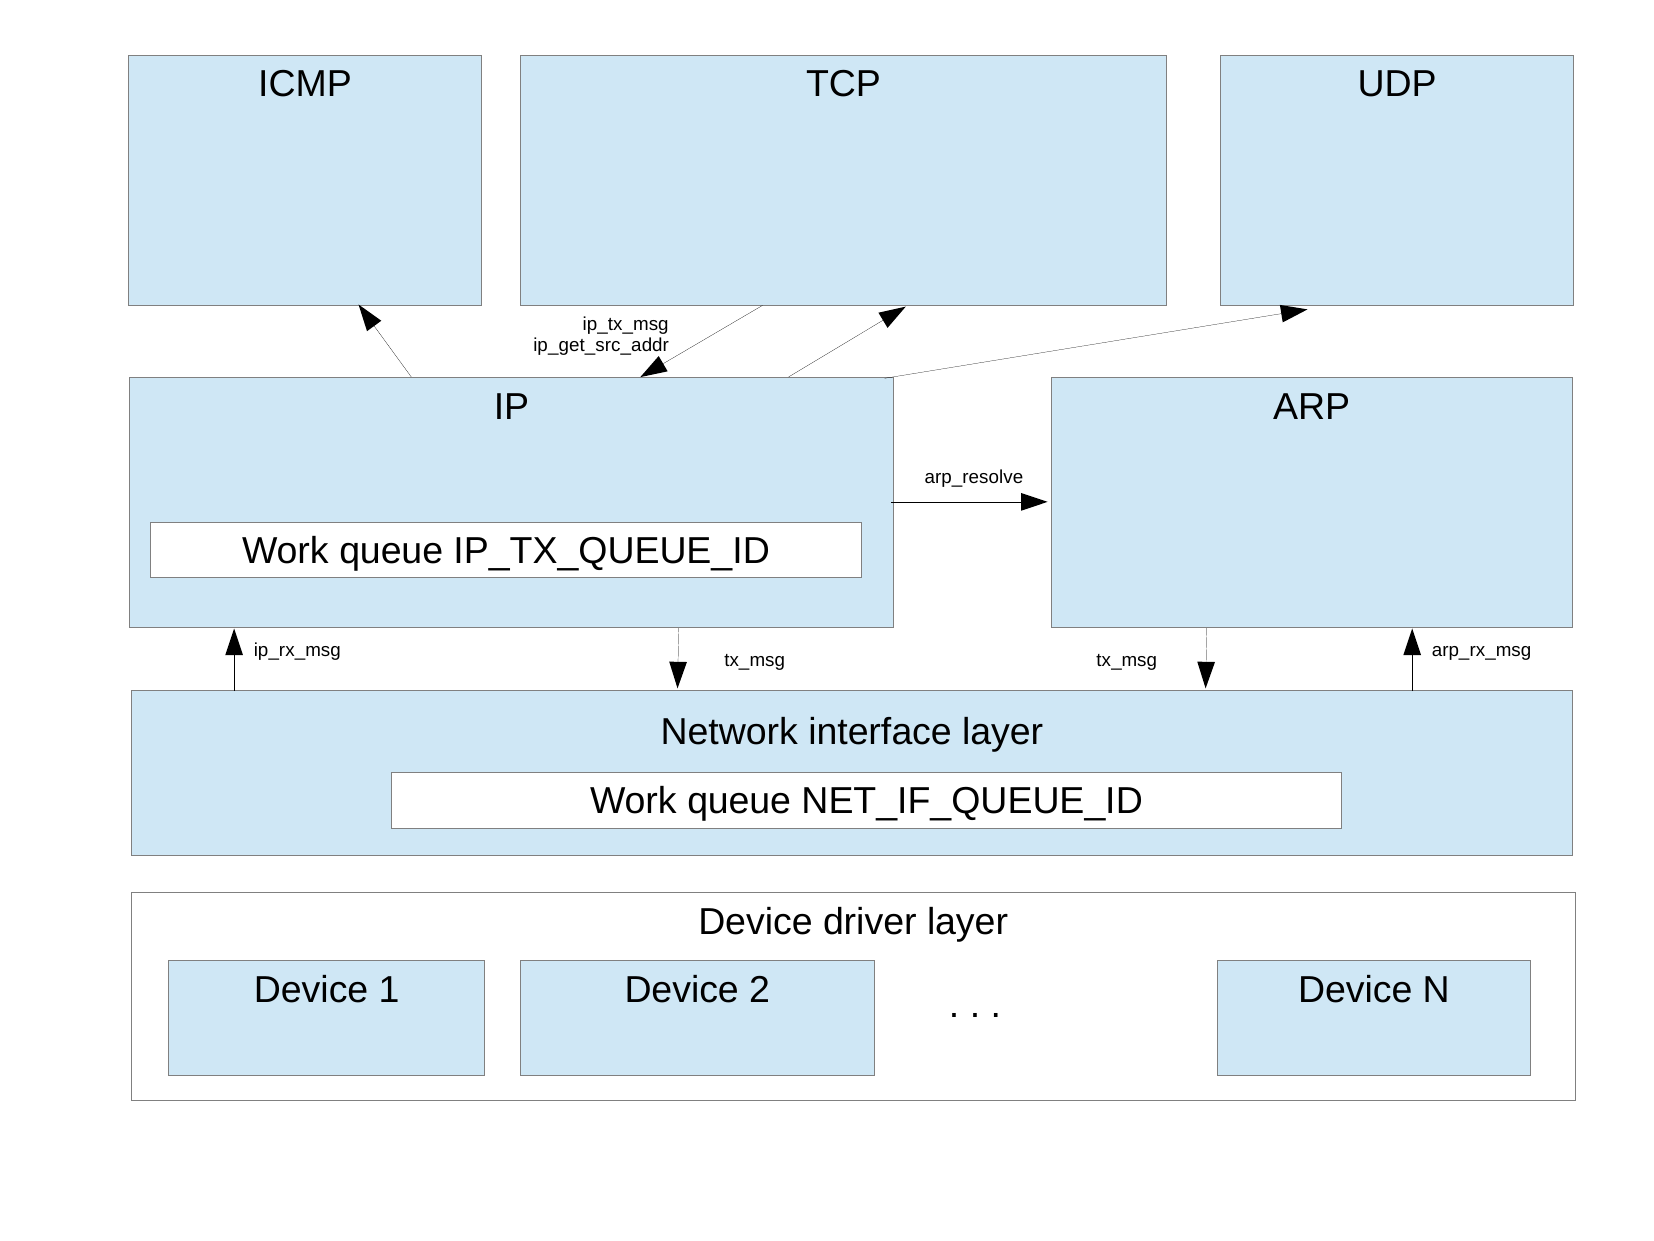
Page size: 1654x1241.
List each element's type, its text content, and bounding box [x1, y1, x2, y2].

text_box ARP [1051, 377, 1573, 628]
text_box UDP [1220, 55, 1574, 306]
text_box arp_rx_msg [1417, 631, 1606, 668]
text_box Work queue NET_IF_QUEUE_ID [391, 772, 1342, 829]
text_box ip_tx_msg ip_get_src_addr [495, 305, 684, 363]
text_box ICMP [128, 55, 482, 306]
text_box arp_resolve [909, 459, 1099, 496]
text_box ip_rx_msg [238, 631, 428, 668]
text_box Device driver layer [131, 892, 1576, 1101]
text_box tx_msg [1081, 641, 1270, 678]
text_box IP [129, 377, 894, 628]
text_box tx_msg [709, 641, 898, 678]
text_box Work queue IP_TX_QUEUE_ID [150, 522, 862, 578]
text_box TCP [520, 55, 1167, 306]
text_box Network interface layer [131, 690, 1573, 856]
